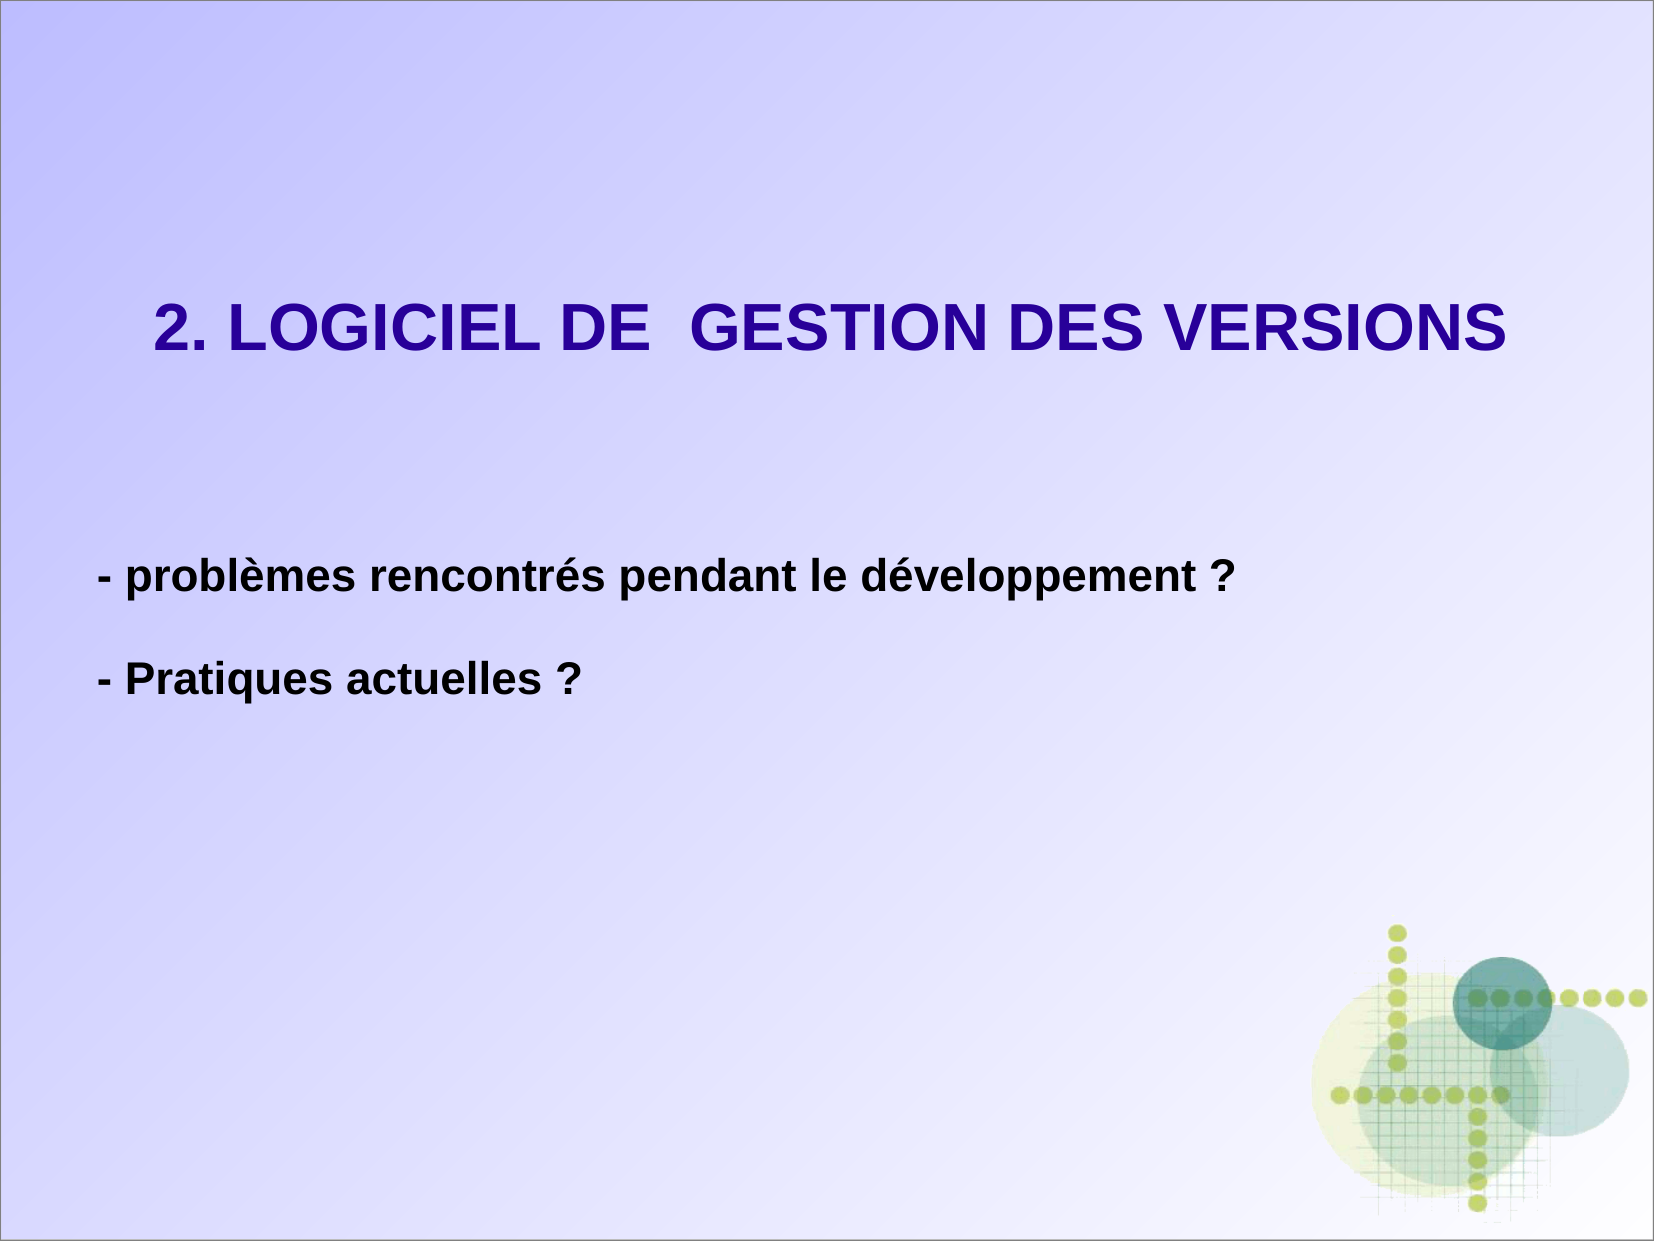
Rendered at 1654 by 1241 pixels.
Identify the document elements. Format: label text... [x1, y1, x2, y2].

list 2. LOGICIEL DE GESTION DES VERSIONS [82, 290, 1571, 384]
text_box - problèmes rencontrés pendant le développement ? - Pratiques actuelles ? [82, 491, 1595, 735]
picture [1299, 915, 1654, 1241]
